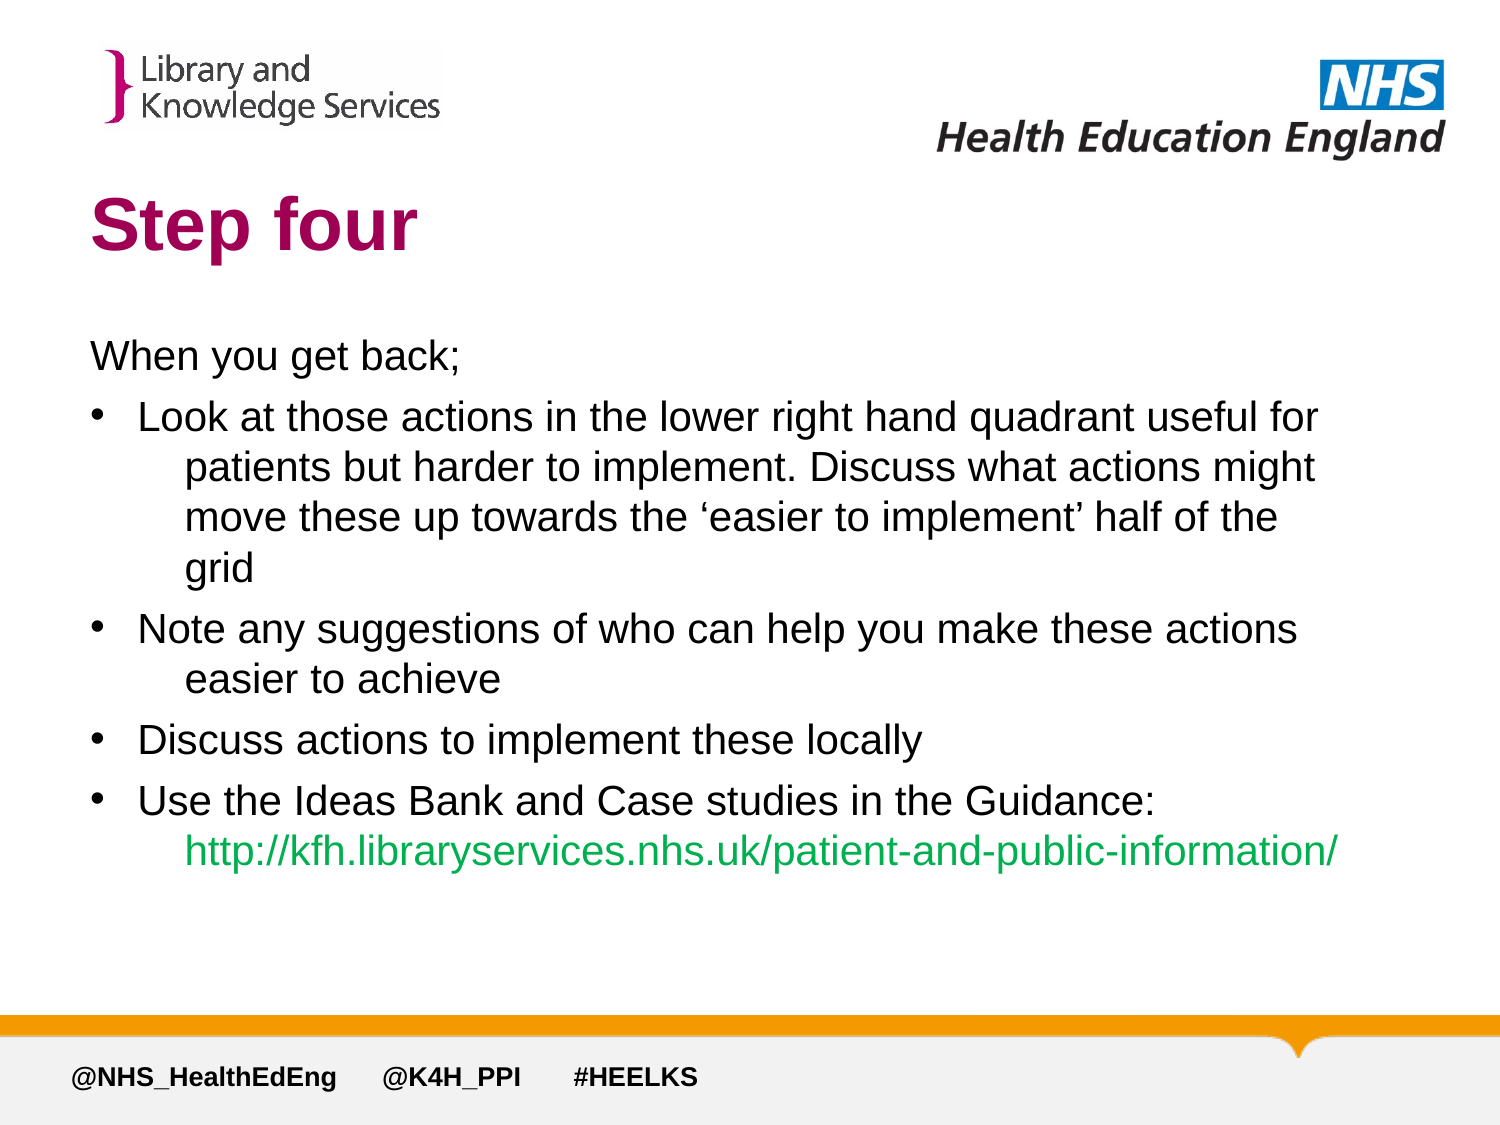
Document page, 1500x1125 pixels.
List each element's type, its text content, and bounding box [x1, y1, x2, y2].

list When you get back; Look at those actions in the lower right hand quadrant useful for patients but harder to implement. Discuss what actions might move these up towards the ‘easier to implement’ half of the grid Note any suggestions of who can help you make these actions easier to achieve Discuss actions to implement these locally Use the Ideas Bank and Case studies in the Guidance: http://kfh.libraryservices.nhs.uk/patient-and-public-information/ [41, 267, 1359, 985]
title Step four [75, 168, 1351, 267]
picture [100, 42, 443, 131]
text_box @NHS_HealthEdEng @K4H_PPI #HEELKS [55, 1052, 932, 1113]
